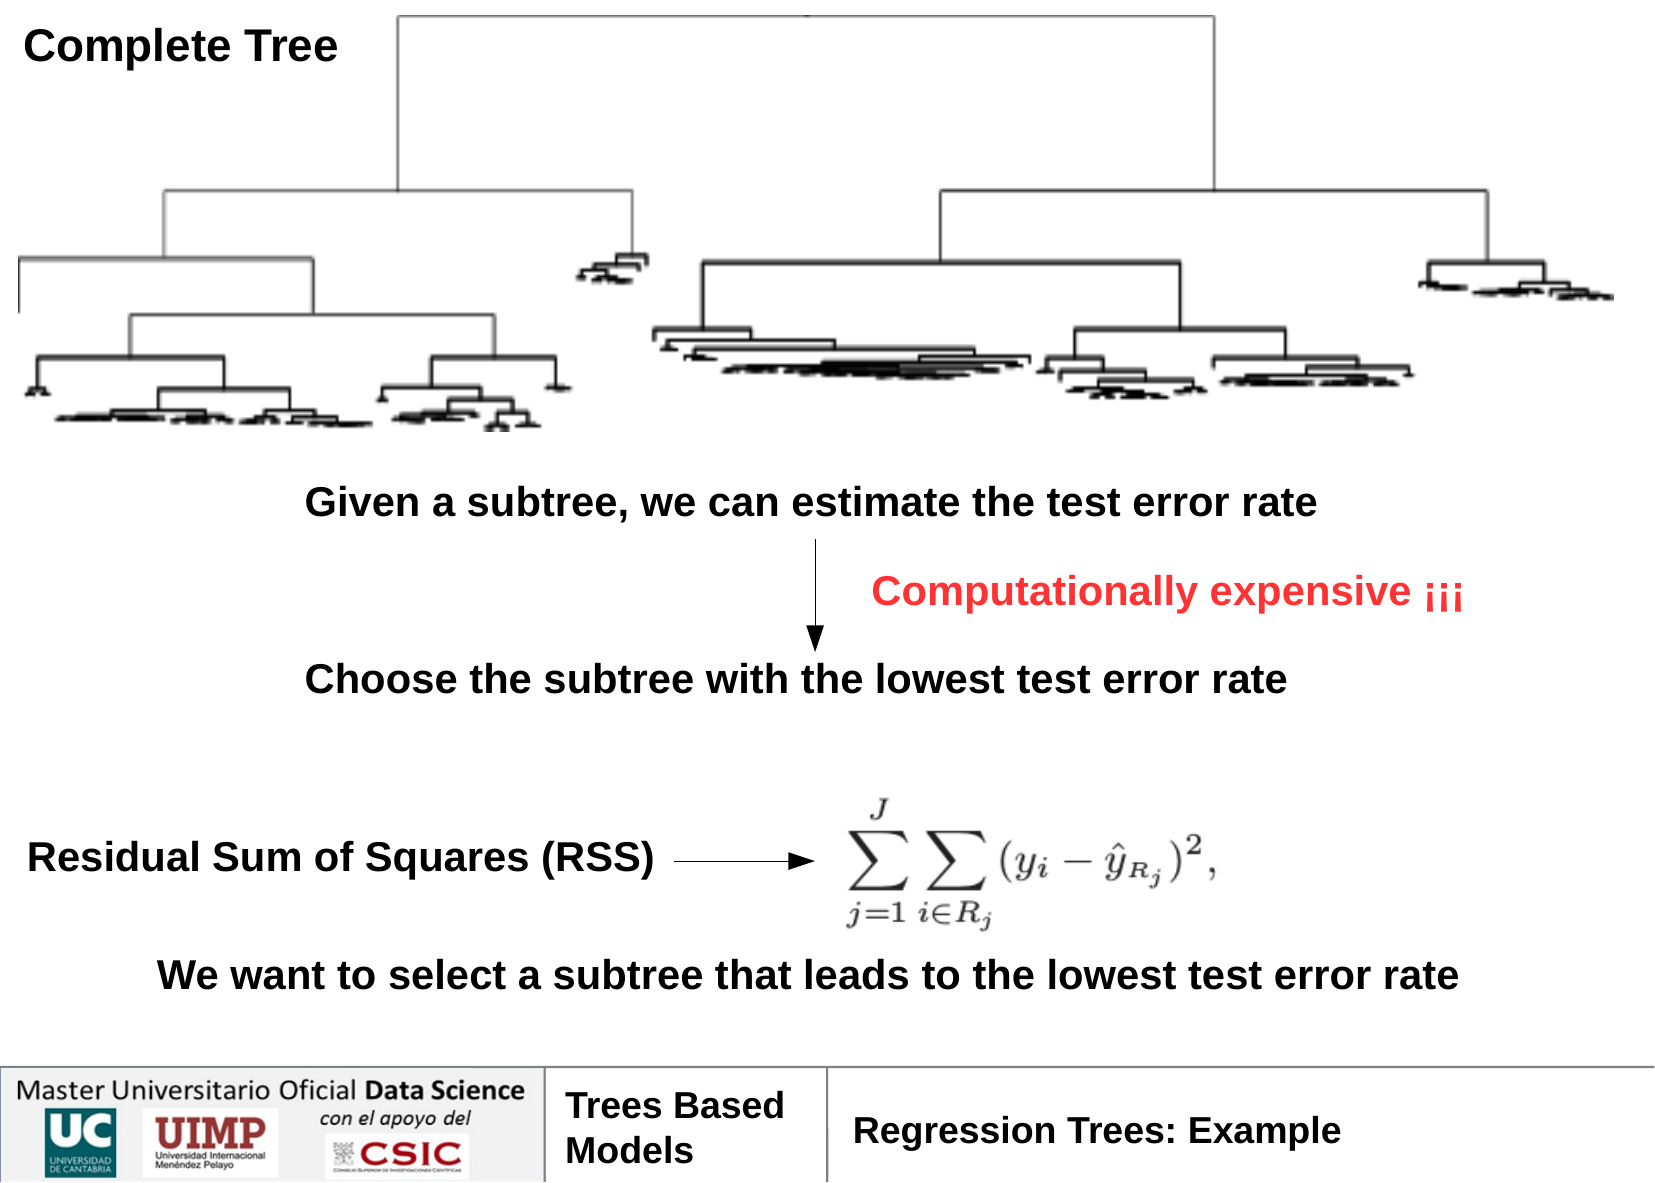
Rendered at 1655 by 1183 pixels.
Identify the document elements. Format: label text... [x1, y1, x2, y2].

picture [18, 15, 1614, 432]
text_box Complete Tree [8, 12, 361, 79]
text_box Residual Sum of Squares (RSS) [12, 829, 674, 893]
text_box Regression Trees: Example [838, 1098, 1359, 1151]
text_box We want to select a subtree that leads to the lowest test error rate [142, 947, 1501, 1012]
text_box Computationally expensive ¡¡¡ [856, 563, 1501, 628]
picture [814, 780, 1239, 942]
text_box Choose the subtree with the lowest test error rate [289, 652, 1341, 716]
text_box Given a subtree, we can estimate the test error rate [289, 474, 1341, 539]
picture [546, 1069, 550, 1182]
picture [0, 1068, 543, 1182]
